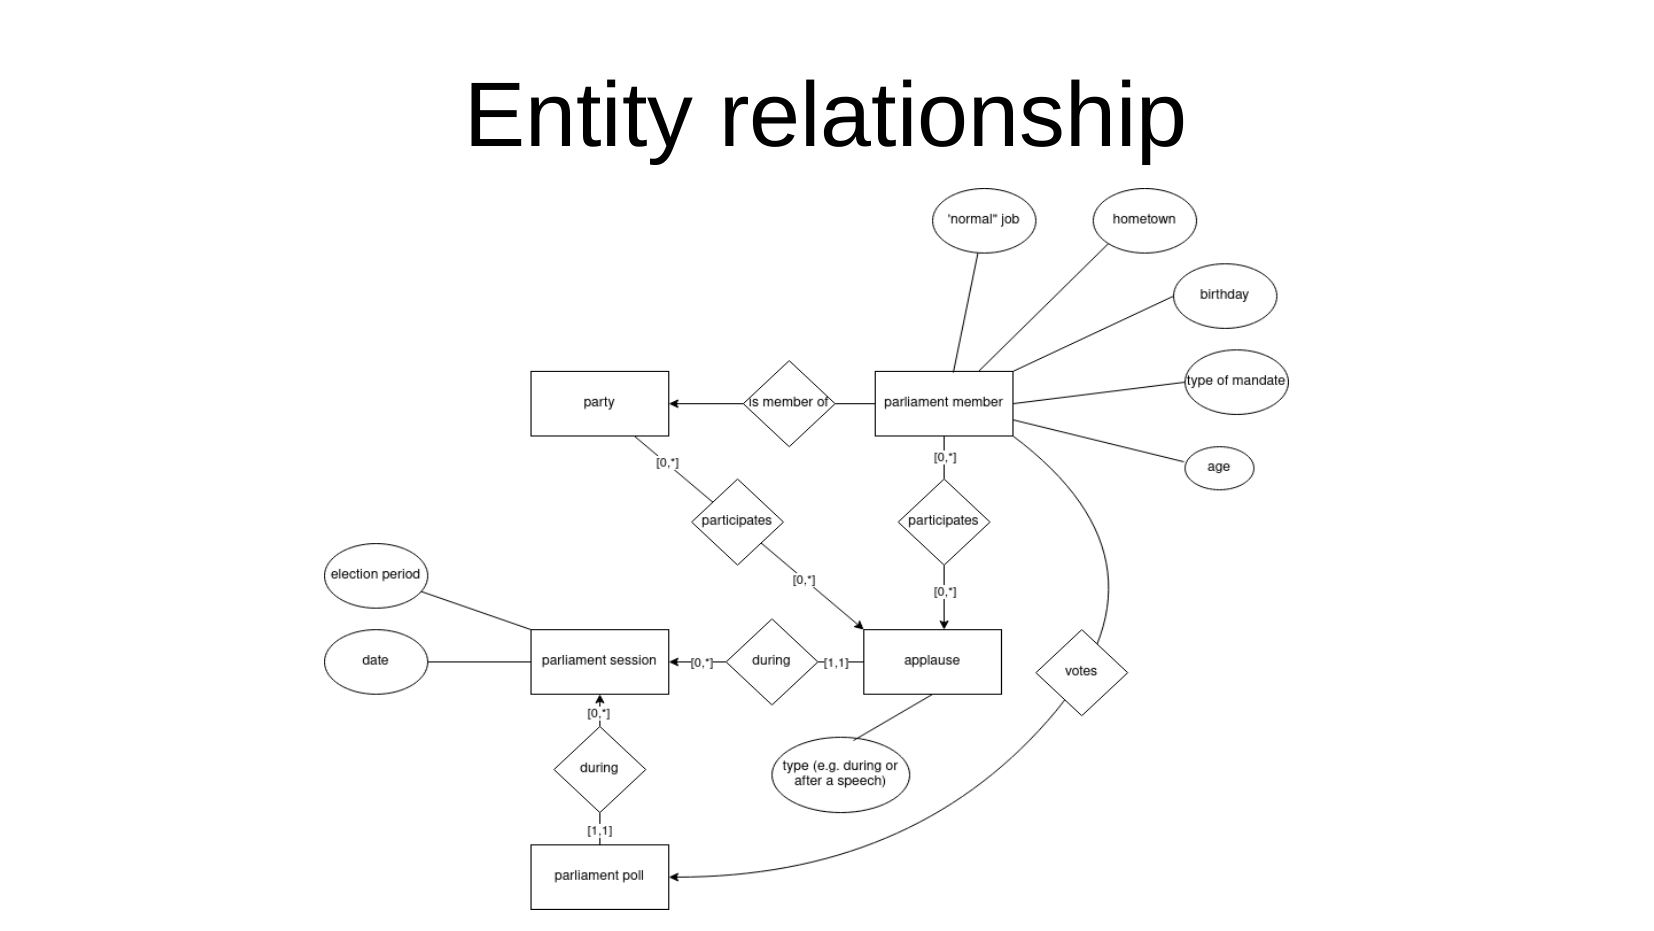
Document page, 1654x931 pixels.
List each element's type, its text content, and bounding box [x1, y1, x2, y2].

title Entity relationship [82, 37, 1571, 193]
picture [324, 188, 1289, 910]
